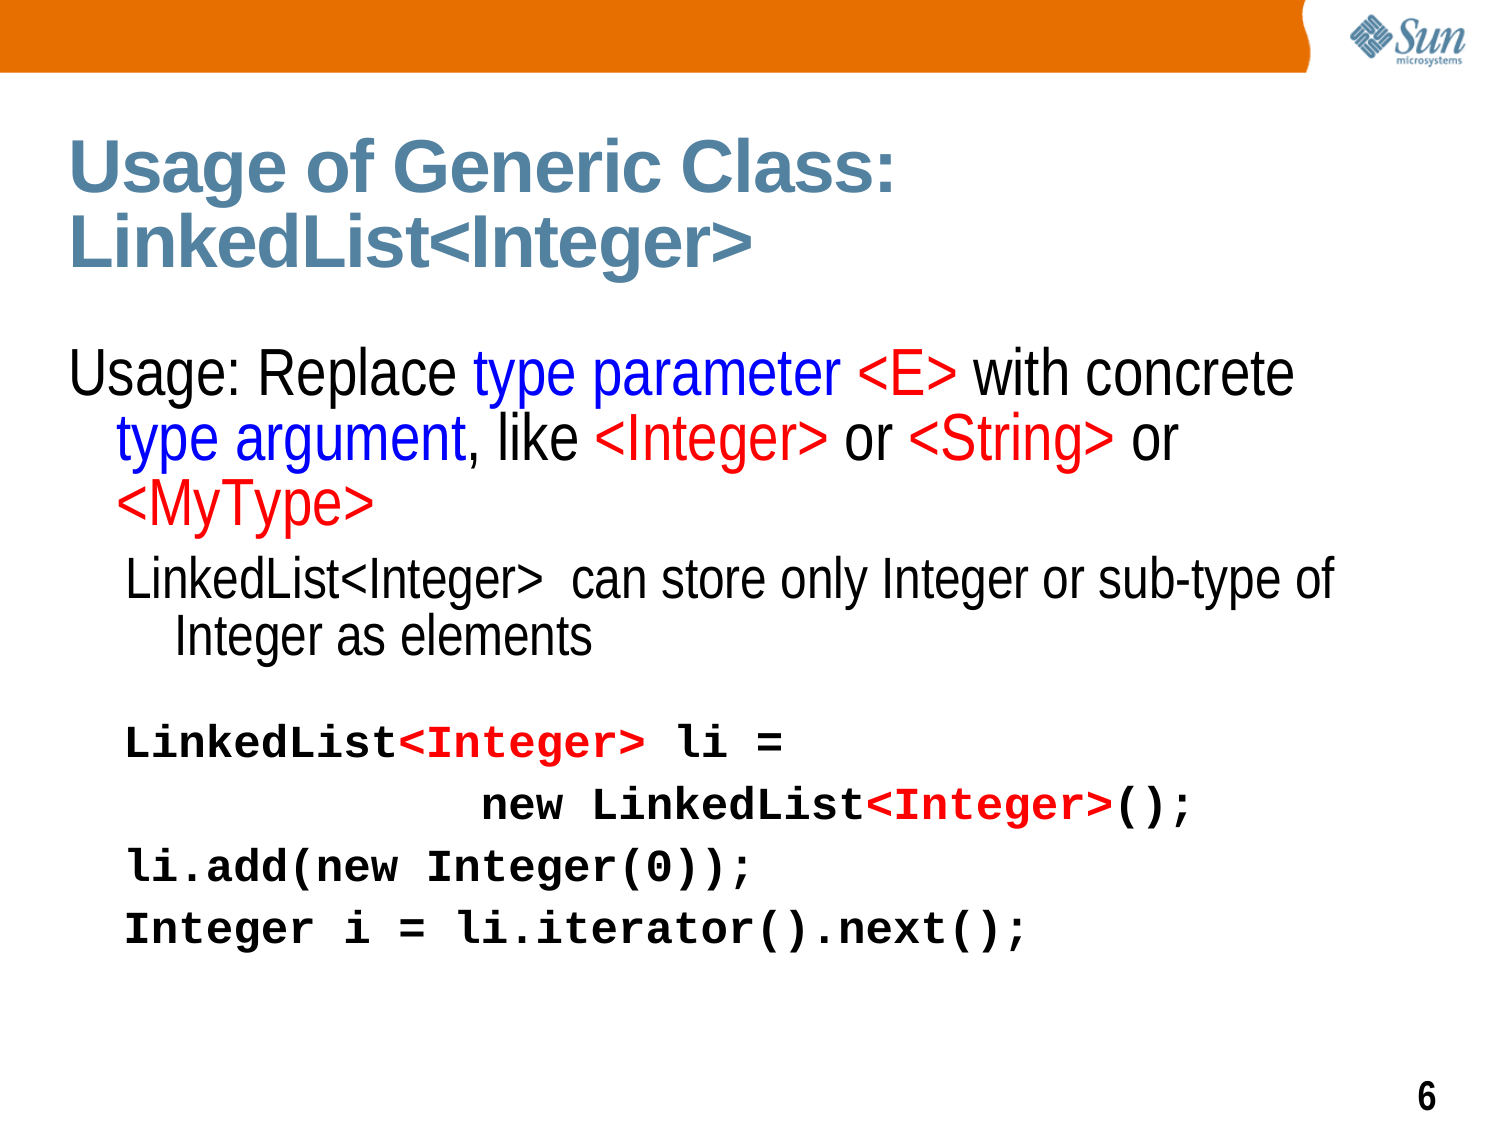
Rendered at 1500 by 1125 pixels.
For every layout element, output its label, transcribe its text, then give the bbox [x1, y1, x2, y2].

list Usage: Replace type parameter <E> with concrete type argument, like <Integer> or <String> or <MyType> LinkedList<Integer> can store only Integer or sub-type of Integer as elements LinkedList<Integer> li = new LinkedList<Integer>(); li.add(new Integer(0)); Integer i = li.iterator().next(); [48, 342, 1349, 1125]
picture [0, 0, 1500, 75]
title Usage of Generic Class: LinkedList<Integer> [68, 131, 1485, 335]
